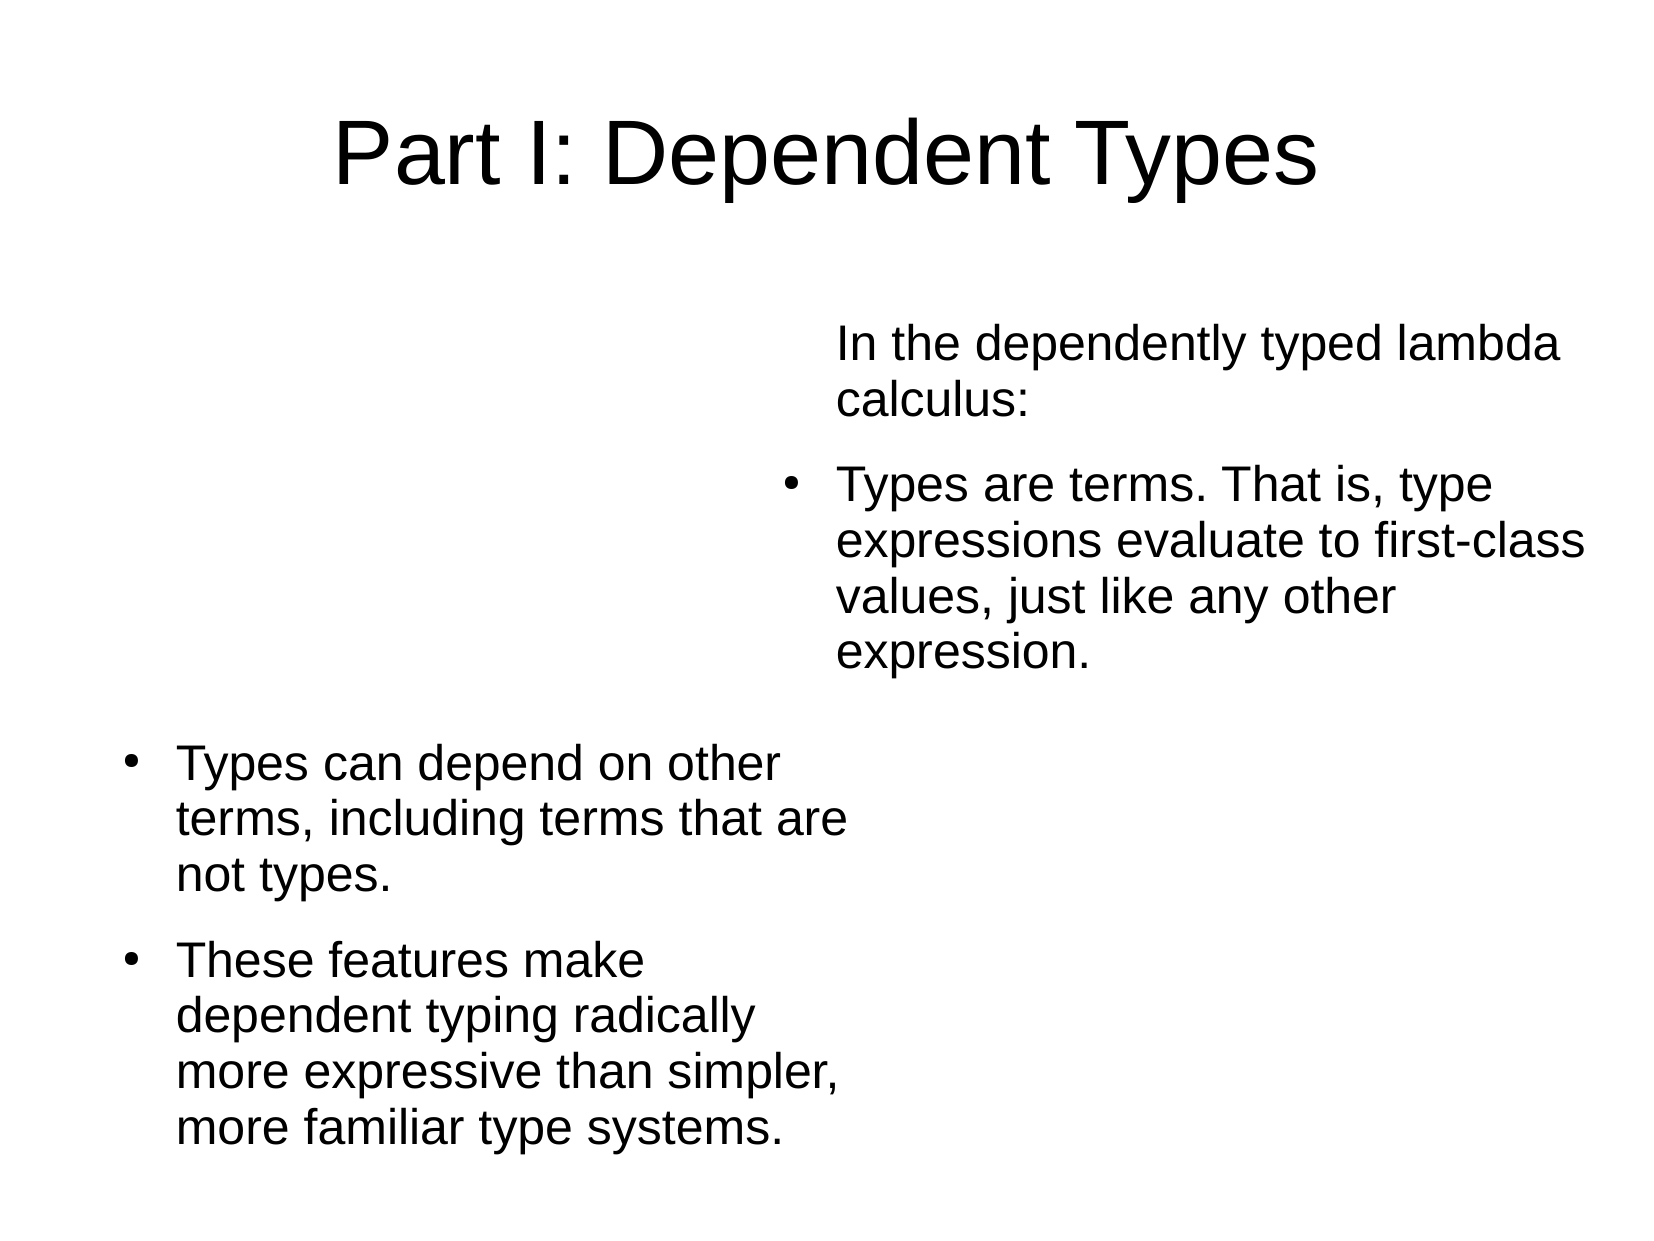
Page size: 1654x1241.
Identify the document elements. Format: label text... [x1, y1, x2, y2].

list In the dependently typed lambda calculus: Types are terms. That is, type expressions evaluate to first-class values, just like any other expression. [765, 315, 1591, 680]
title Part I: Dependent Types [82, 49, 1571, 257]
list Types can depend on other terms, including terms that are not types. These features make dependent typing radically more expressive than simpler, more familiar type systems. [105, 734, 871, 1156]
